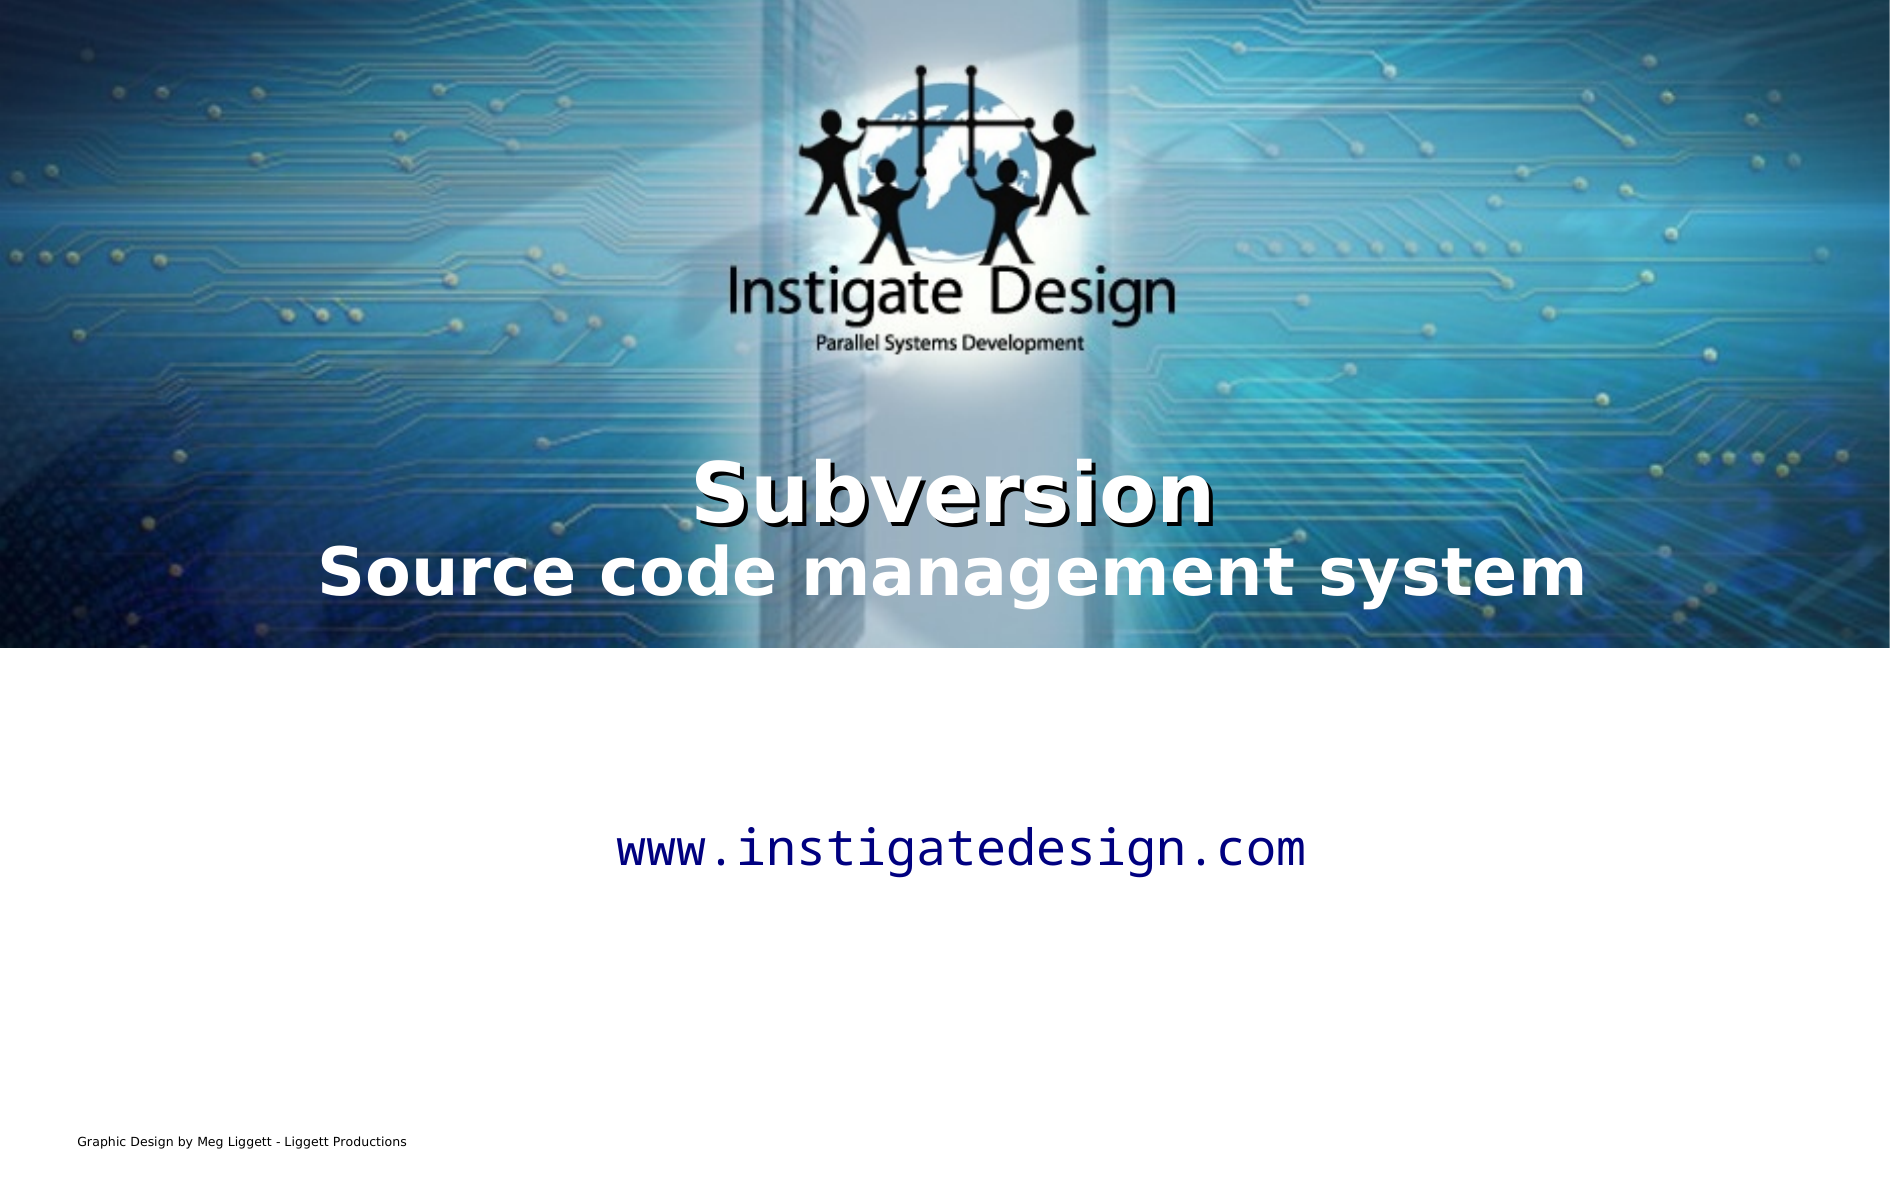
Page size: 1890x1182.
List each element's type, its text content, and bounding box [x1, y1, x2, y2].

subtitle www.instigatedesign.com [300, 809, 1623, 928]
picture [0, 0, 1890, 648]
title Subversion Source code management system [150, 444, 1757, 628]
